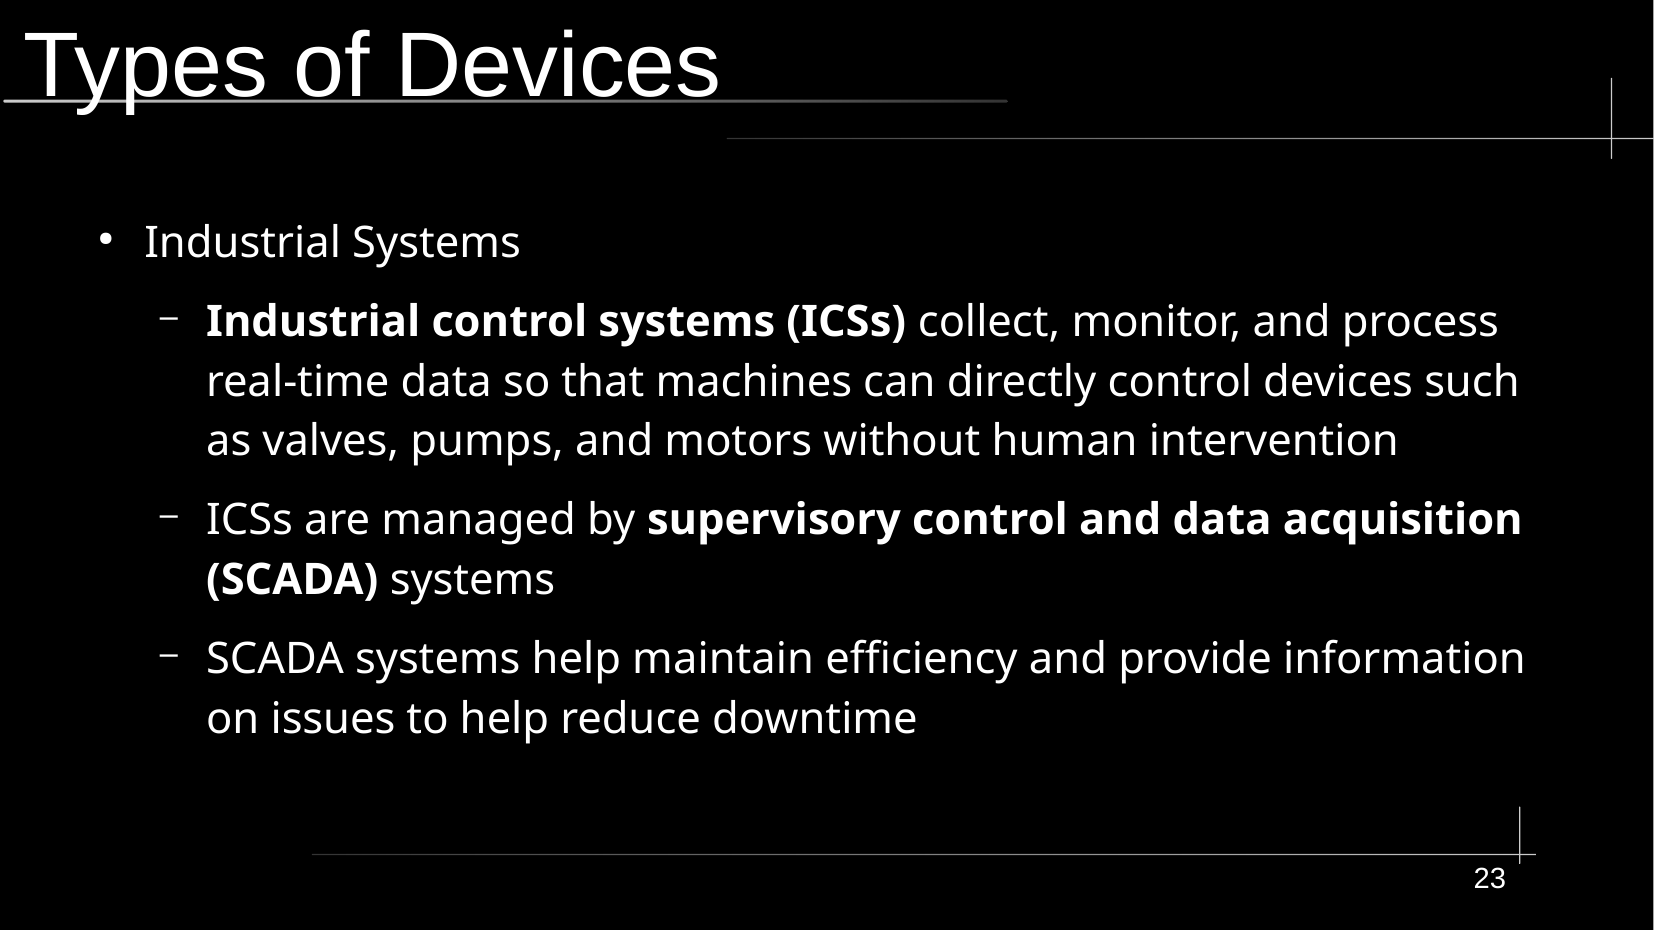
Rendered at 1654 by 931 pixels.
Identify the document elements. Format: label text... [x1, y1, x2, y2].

list Industrial Systems Industrial control systems (ICSs) collect, monitor, and process real-time data so that machines can directly control devices such as valves, pumps, and motors without human intervention ICSs are managed by supervisory control and data acquisition (SCADA) systems SCADA systems help maintain efficiency and provide information on issues to help reduce downtime [82, 210, 1571, 750]
title Types of Devices [23, 11, 1589, 119]
